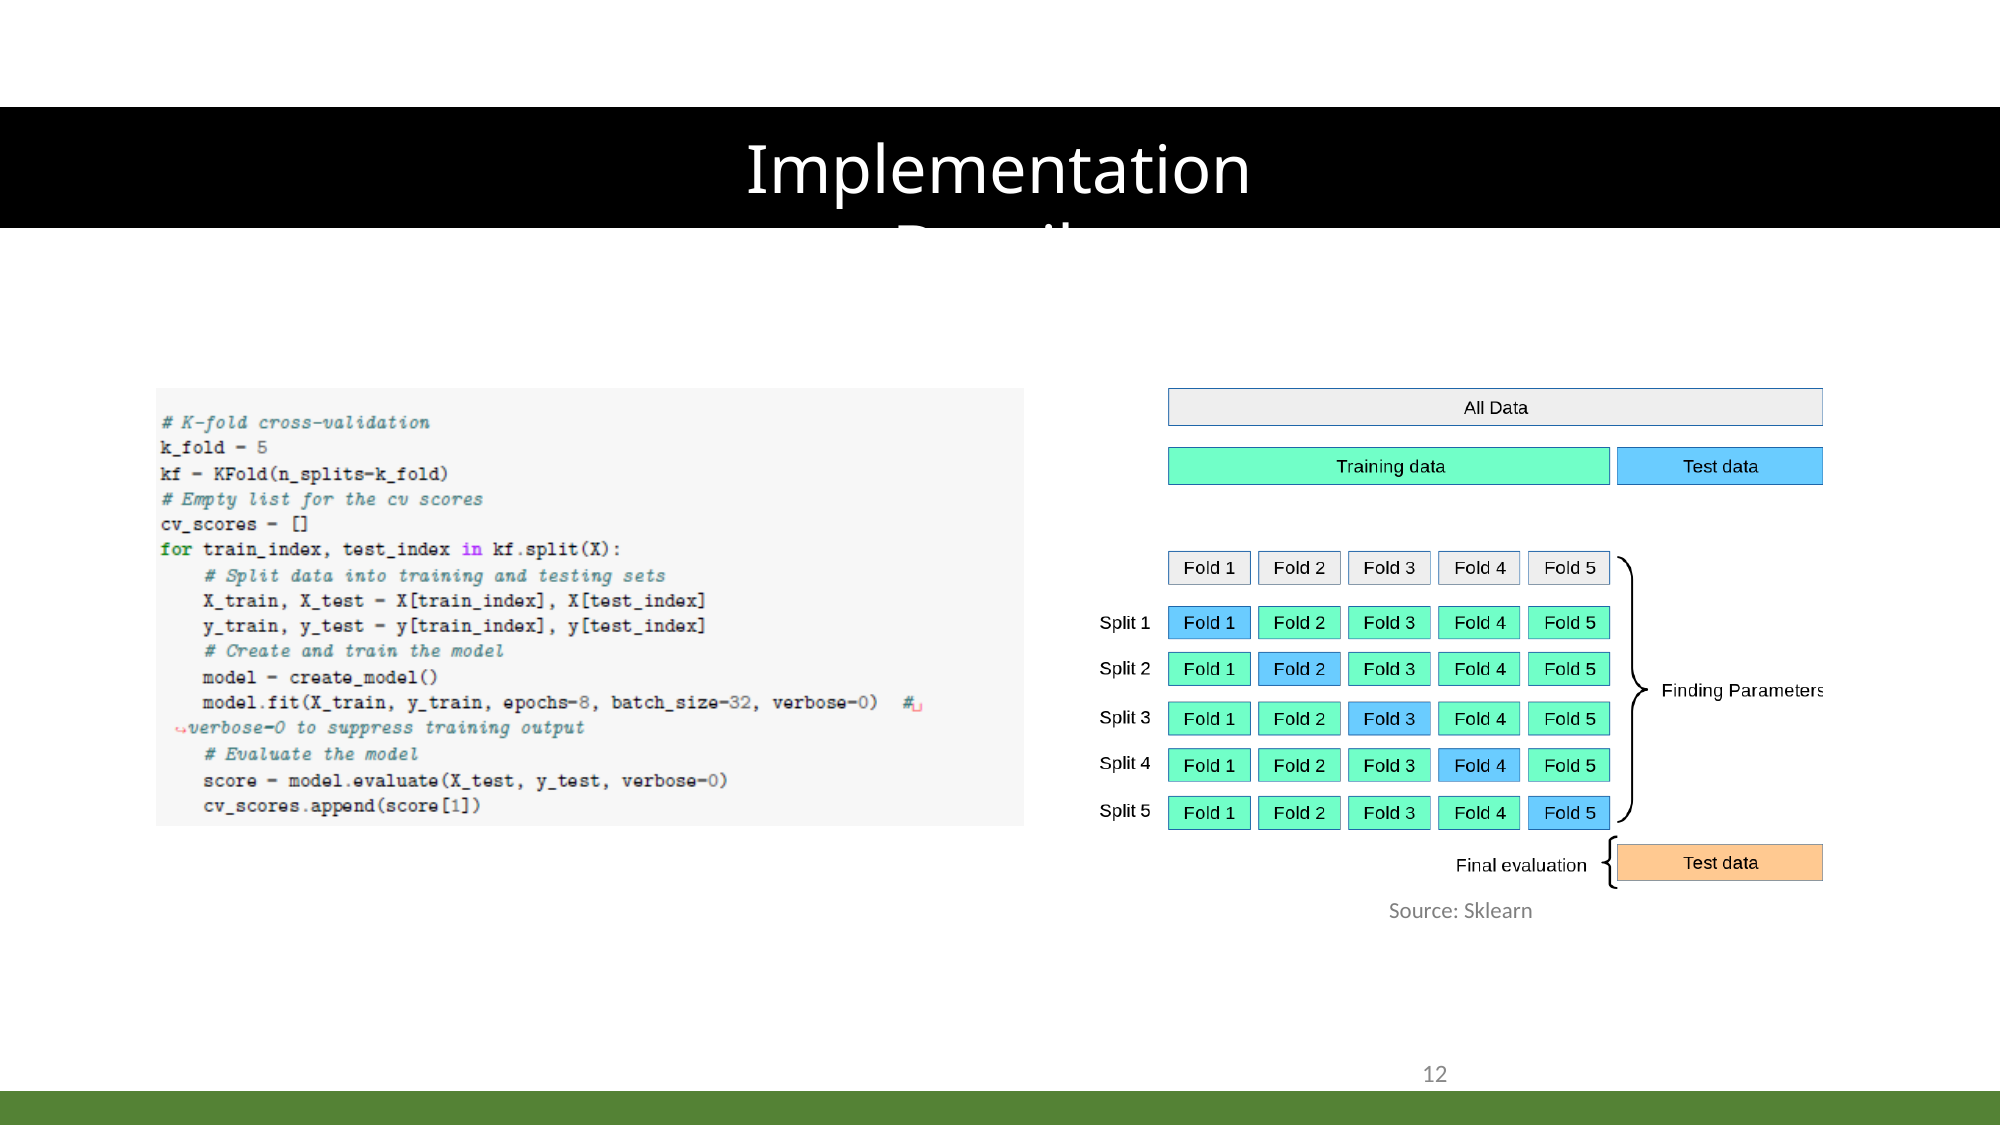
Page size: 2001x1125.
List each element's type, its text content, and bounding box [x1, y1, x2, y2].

text_box Implementation Details [647, 119, 1353, 216]
text_box Source: Sklearn [1373, 888, 1549, 932]
text_box [0, 1042, 2000, 1125]
picture [156, 388, 1024, 826]
picture [1100, 388, 1823, 889]
text_box [0, 107, 2000, 228]
